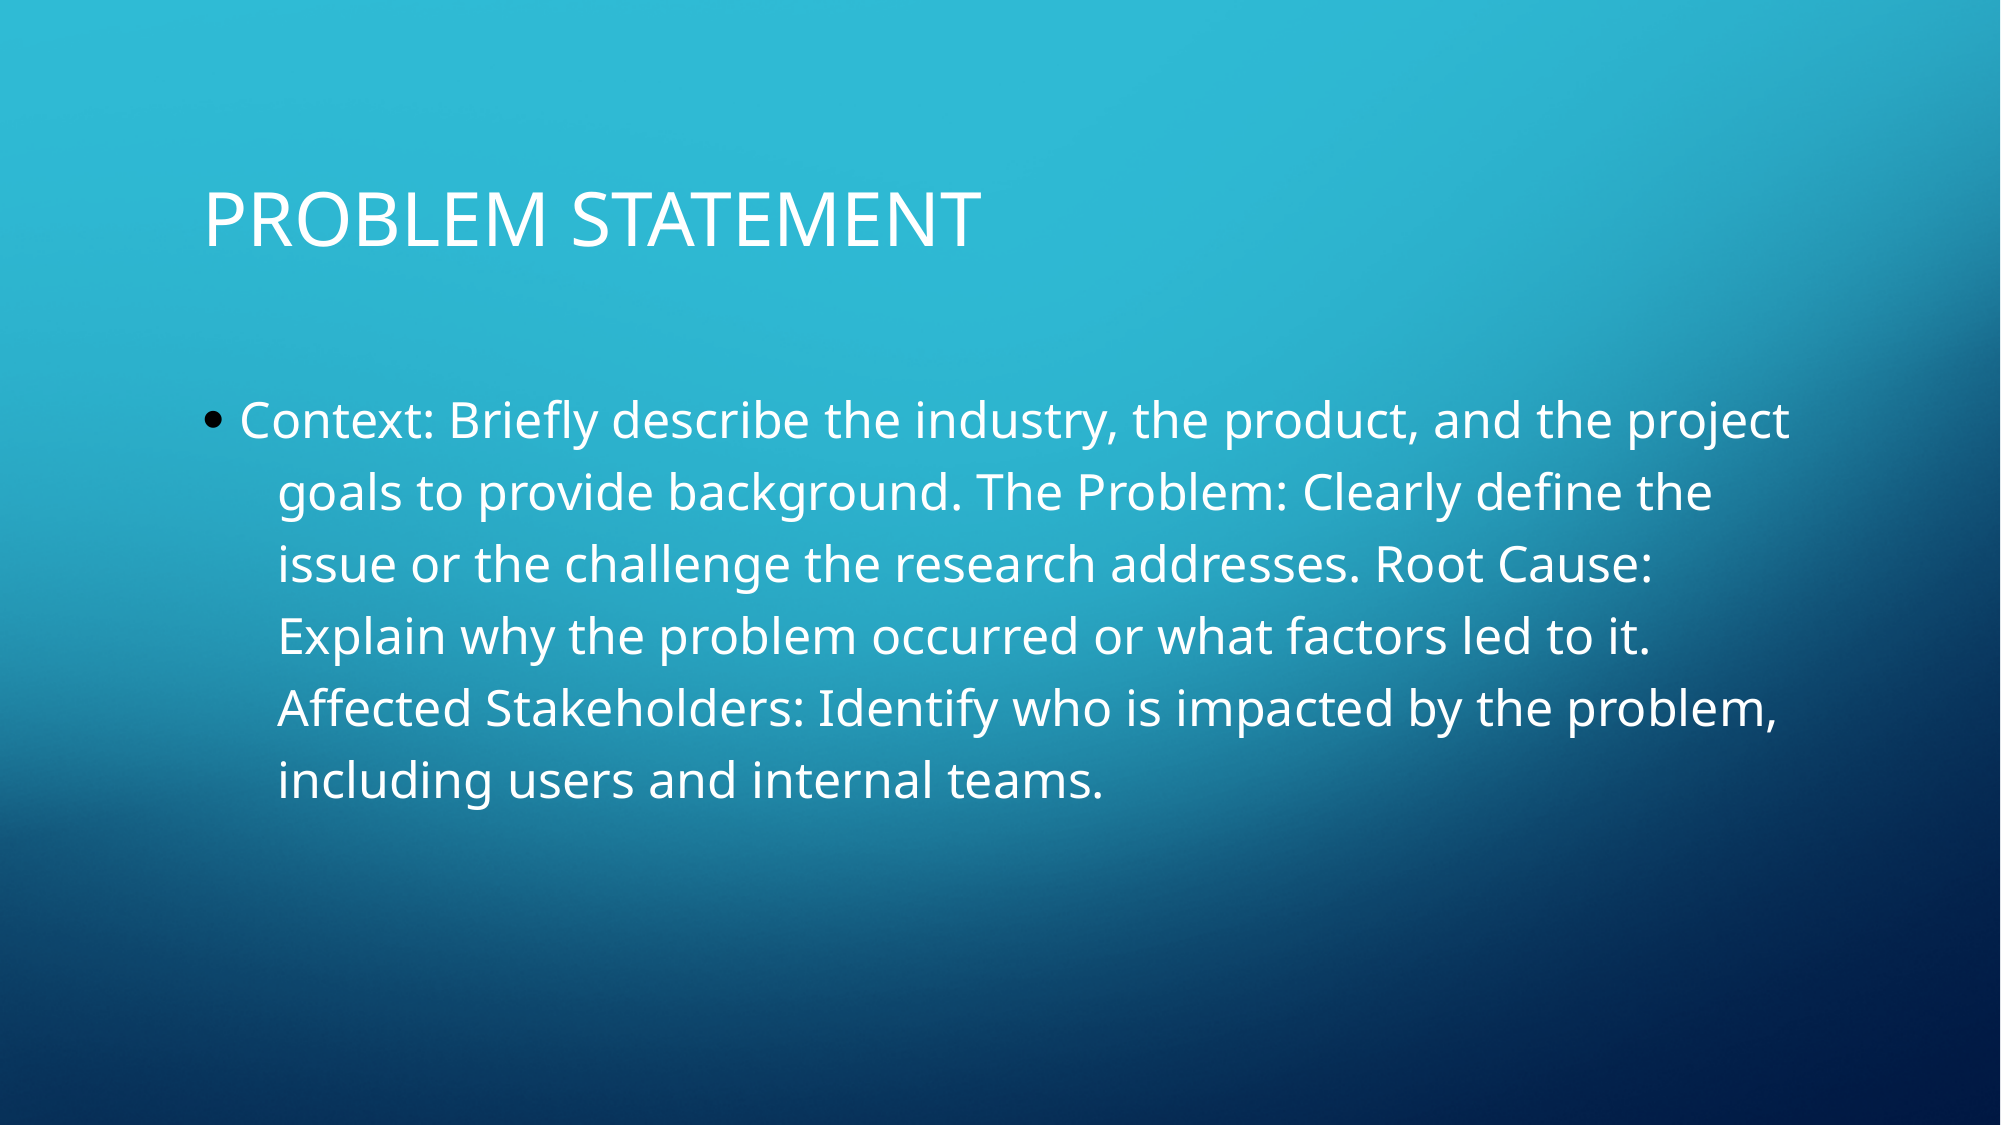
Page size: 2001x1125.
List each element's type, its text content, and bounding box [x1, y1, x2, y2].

list Context: Briefly describe the industry, the product, and the project goals to provide background. The Problem: Clearly define the issue or the challenge the research addresses. Root Cause: Explain why the problem occurred or what factors led to it. Affected Stakeholders: Identify who is impacted by the problem, including users and internal teams. [187, 369, 1813, 951]
title Problem statement [187, 101, 1813, 344]
